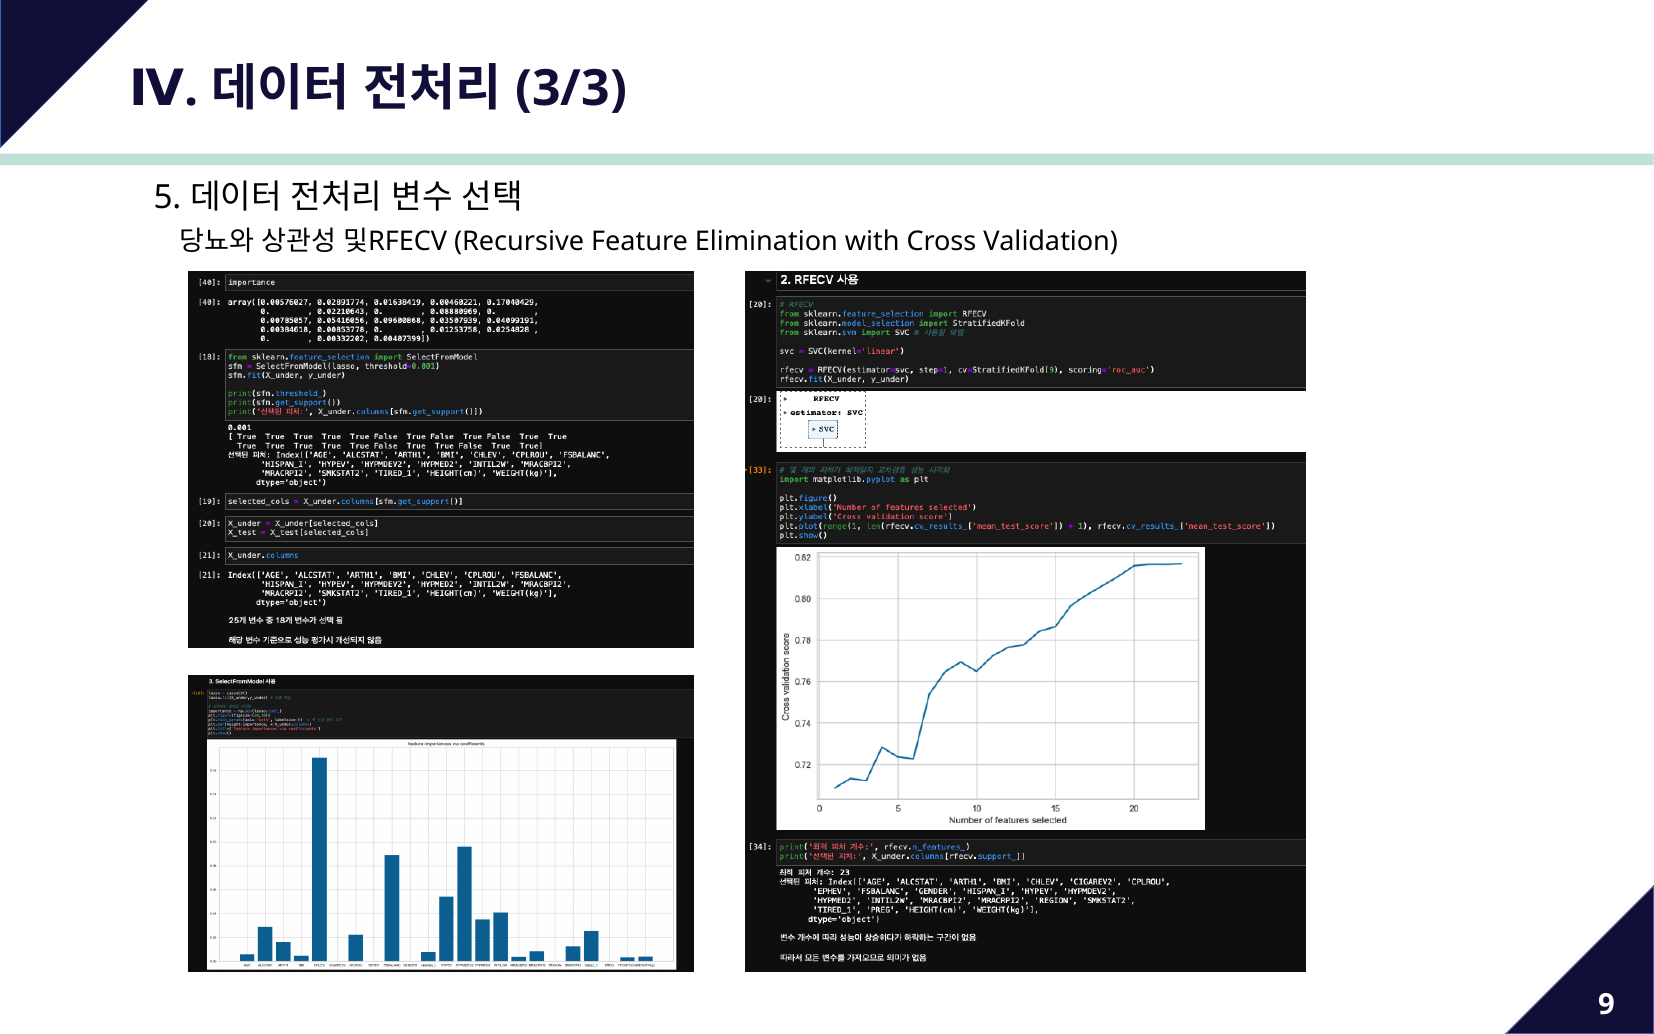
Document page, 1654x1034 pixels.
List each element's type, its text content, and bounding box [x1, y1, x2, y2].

list 5. 데이터 전처리 변수 선택 당뇨와 상관성 및RFECV (Recursive Feature Elimination with Cross Validation) [82, 177, 1571, 975]
picture [188, 675, 694, 972]
picture [745, 271, 1306, 972]
title Ⅳ. 데이터 전처리 (3/3) [129, 41, 1618, 148]
picture [188, 271, 694, 648]
text_box <숫자> [1541, 974, 1654, 1033]
